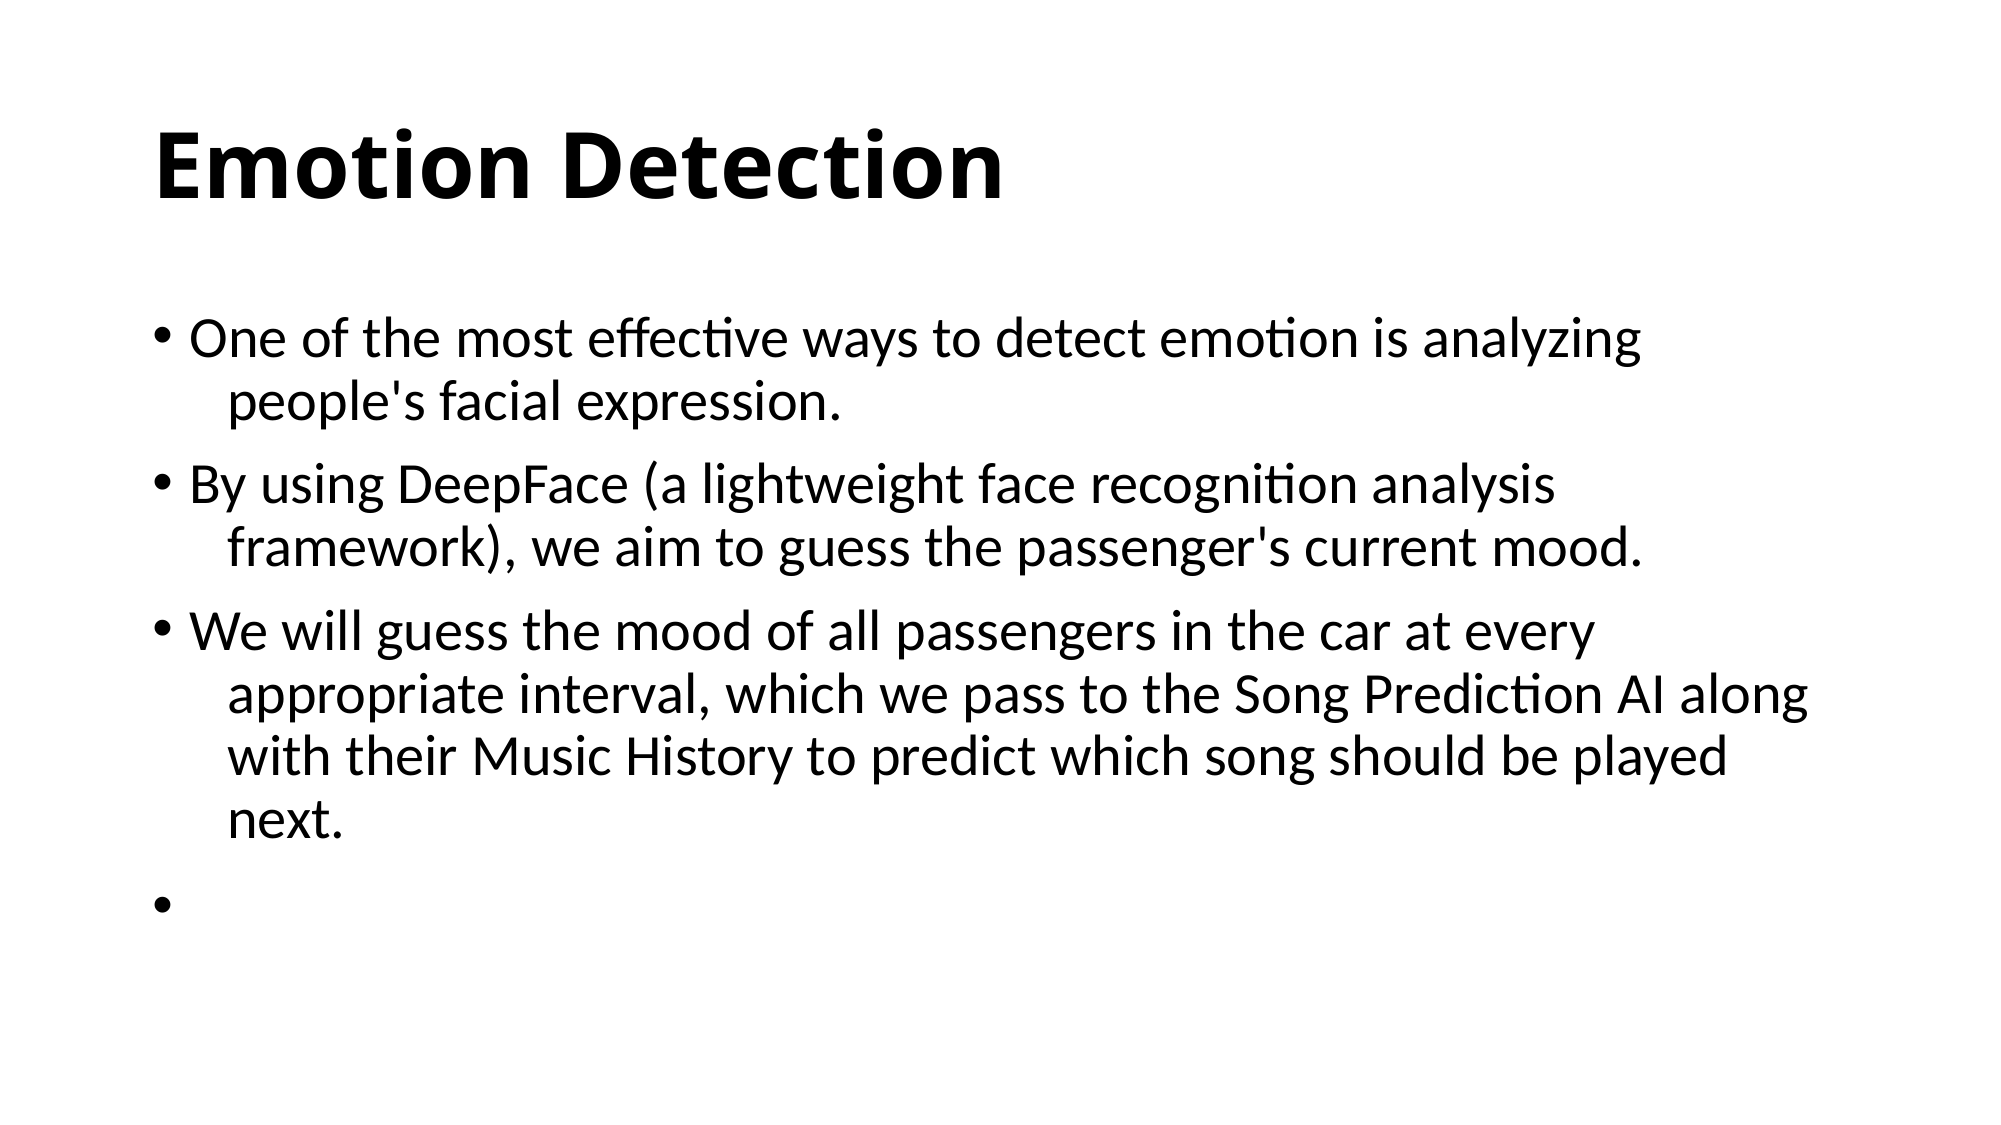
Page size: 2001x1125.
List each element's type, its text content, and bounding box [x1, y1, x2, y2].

title Emotion Detection [137, 59, 1863, 278]
list One of the most effective ways to detect emotion is analyzing people's facial expression. By using DeepFace (a lightweight face recognition analysis framework), we aim to guess the passenger's current mood. We will guess the mood of all passengers in the car at every appropriate interval, which we pass to the Song Prediction AI along with their Music History to predict which song should be played next. [137, 299, 1863, 1014]
